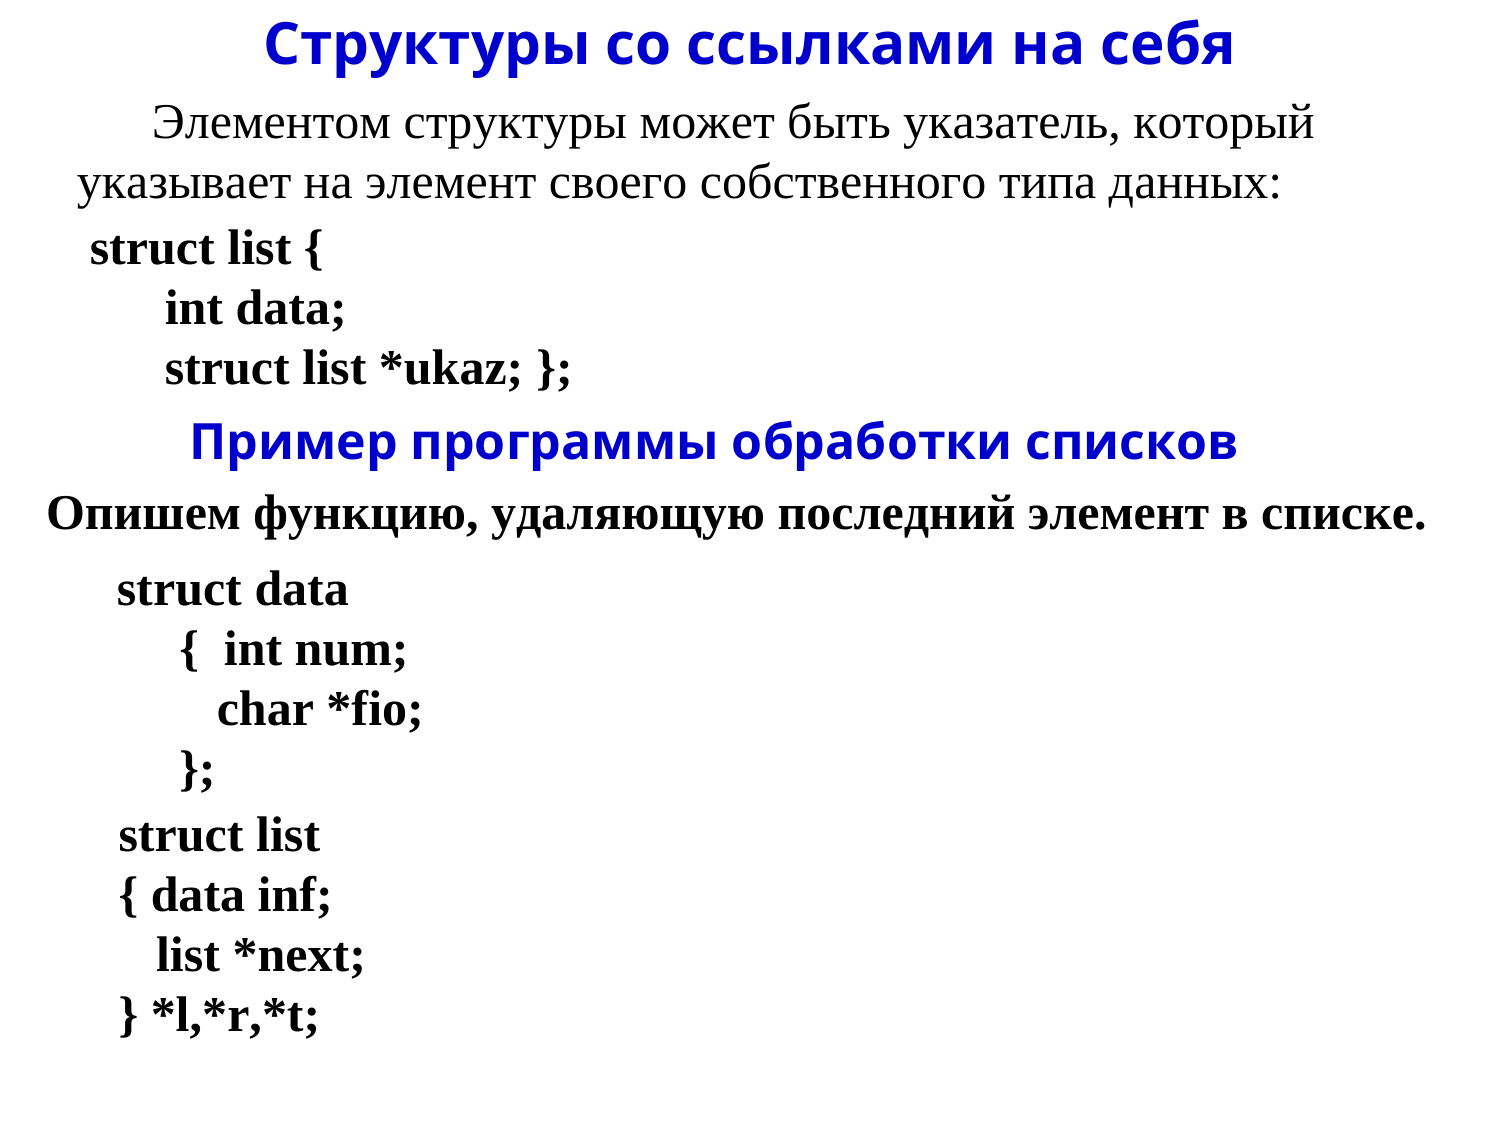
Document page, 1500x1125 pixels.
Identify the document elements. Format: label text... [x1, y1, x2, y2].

text_box struct data { int num; char *fio; }; [14, 547, 1500, 804]
text_box struct list { int data; struct list *ukaz; }; [0, 207, 1500, 403]
text_box Пример программы обработки списков [112, 403, 1317, 471]
text_box Структуры со ссылками на себя [0, 0, 1500, 83]
text_box Элементом структуры может быть указатель, который указывает на элемент своего собственного типа данных: [62, 80, 1500, 207]
text_box Опишем функцию, удаляющую последний элемент в списке. [31, 471, 1500, 547]
text_box struct list { data inf; list *next; } *l,*r,*t; [28, 793, 1500, 1049]
